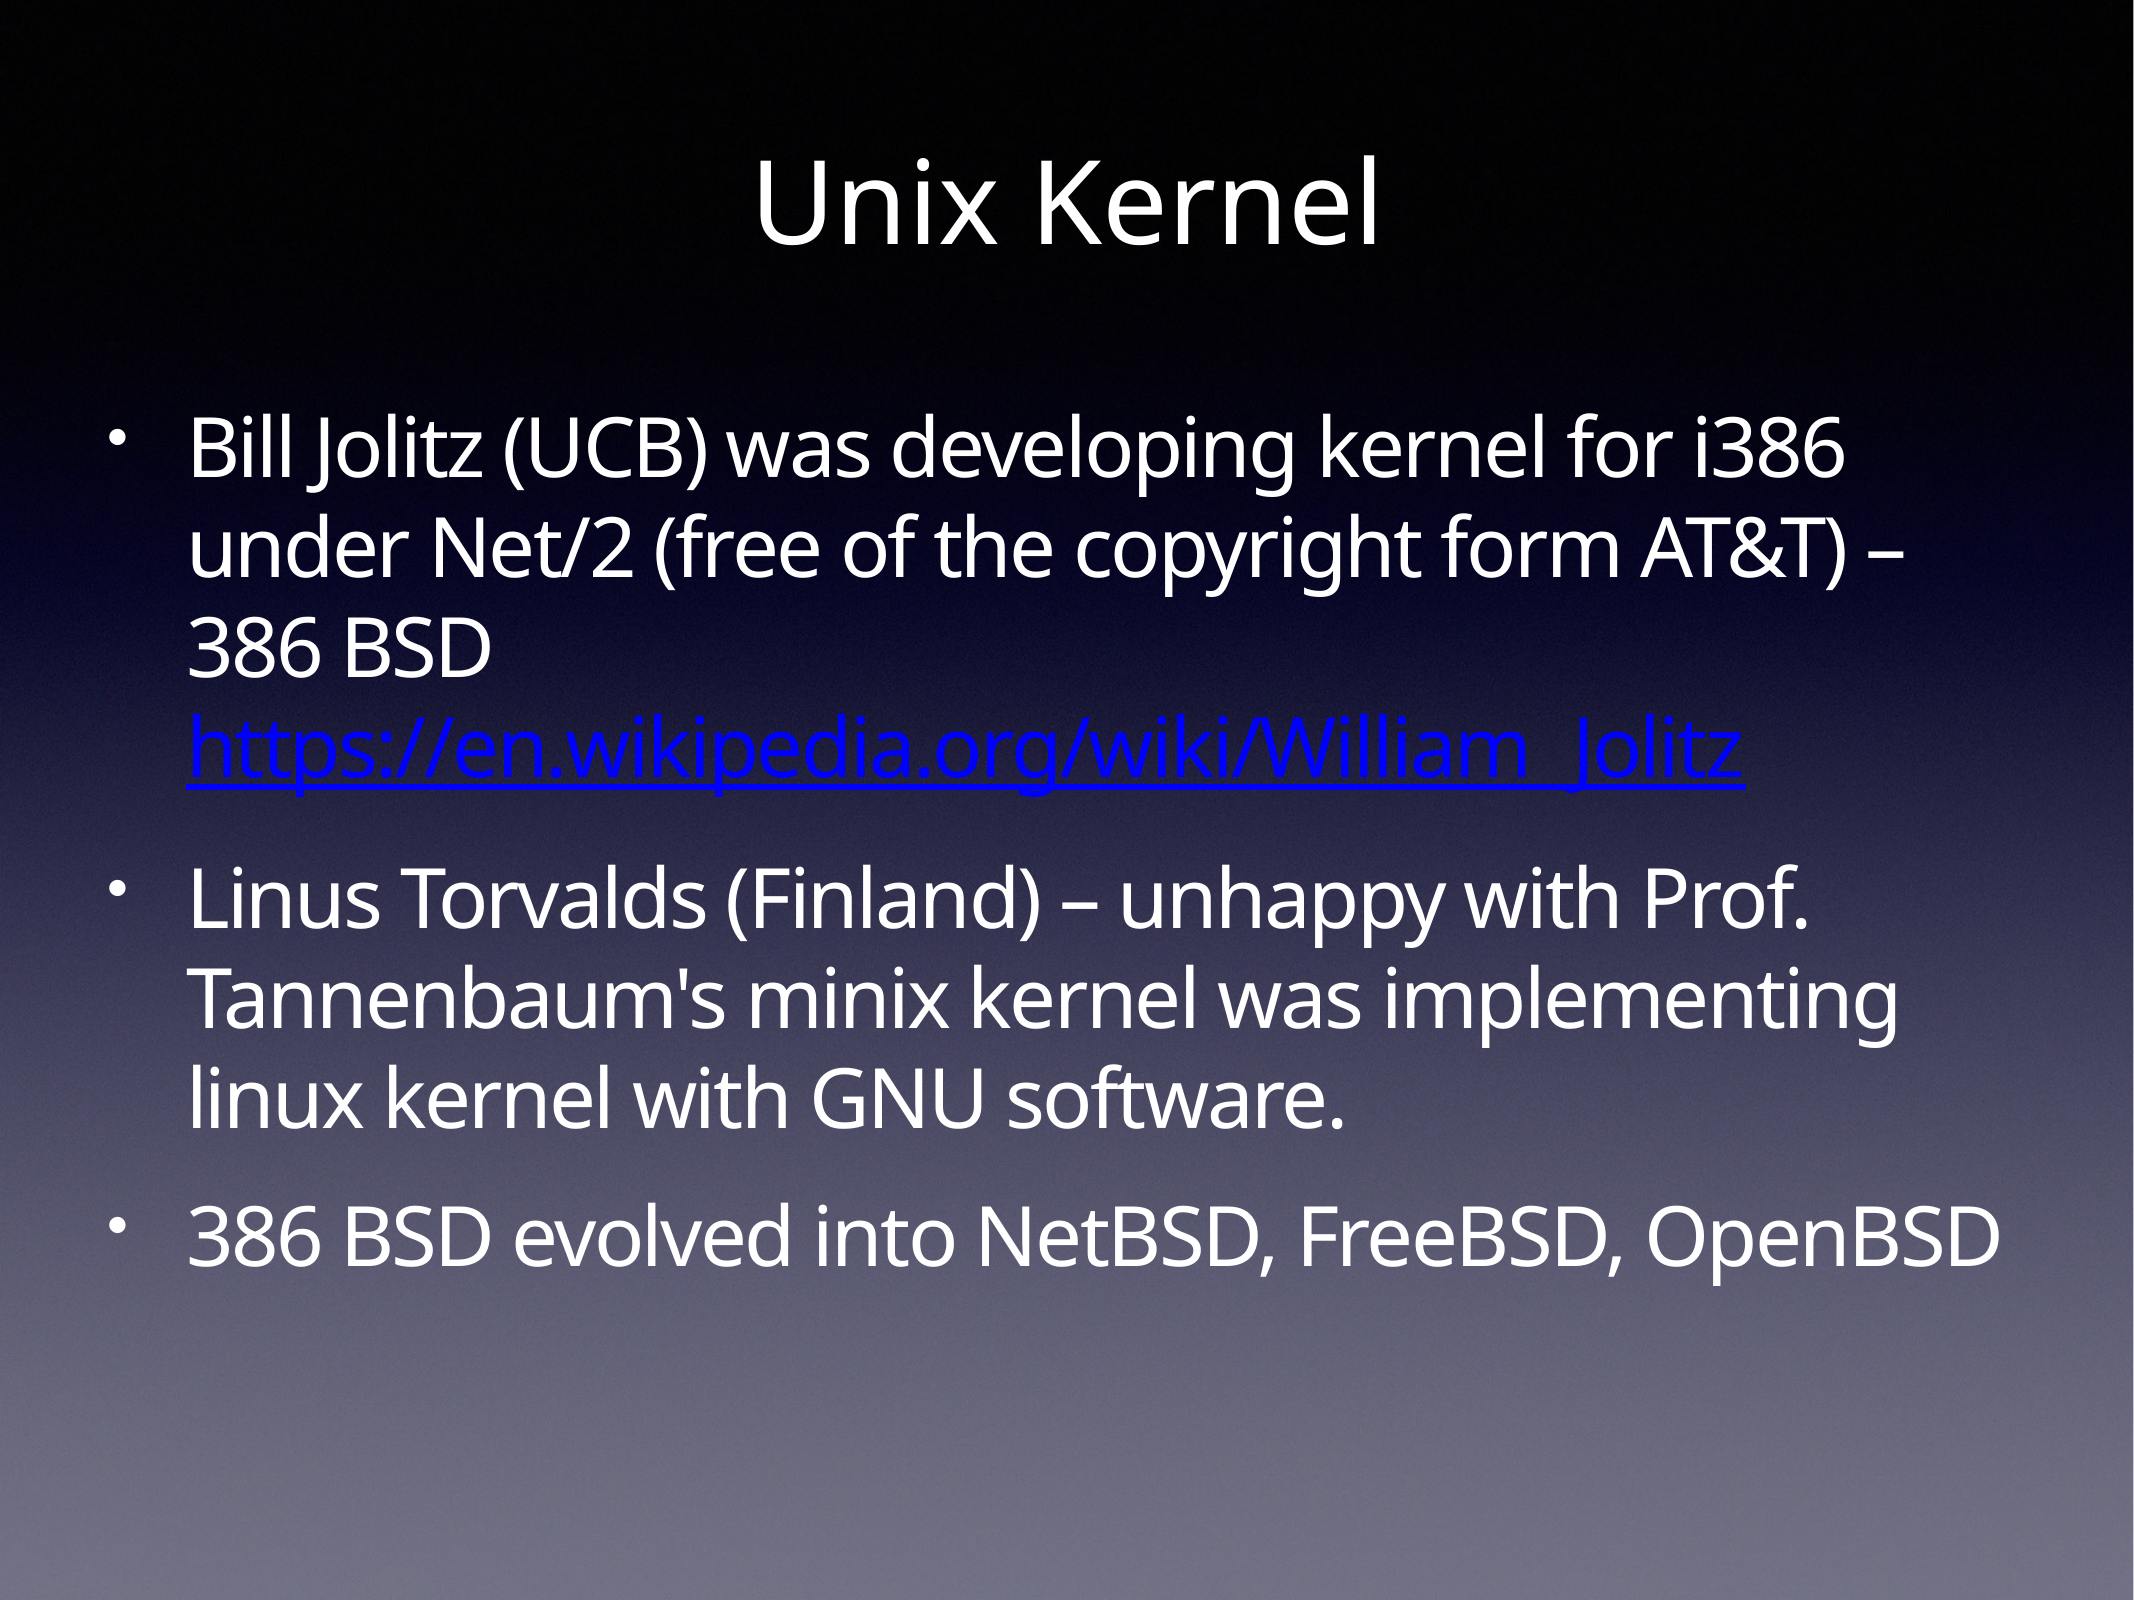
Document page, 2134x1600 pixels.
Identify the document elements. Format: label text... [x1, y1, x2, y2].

text_box Bill Jolitz (UCB) was developing kernel for i386 under Net/2 (free of the copyright form AT&T) – 386 BSD https://en.wikipedia.org/wiki/William_Jolitz Linus Torvalds (Finland) – unhappy with Prof. Tannenbaum's minix kernel was implementing linux kernel with GNU software. 386 BSD evolved into NetBSD, FreeBSD, OpenBSD [107, 374, 2028, 1303]
text_box Unix Kernel [107, 127, 2028, 268]
picture [0, 0, 2134, 1600]
